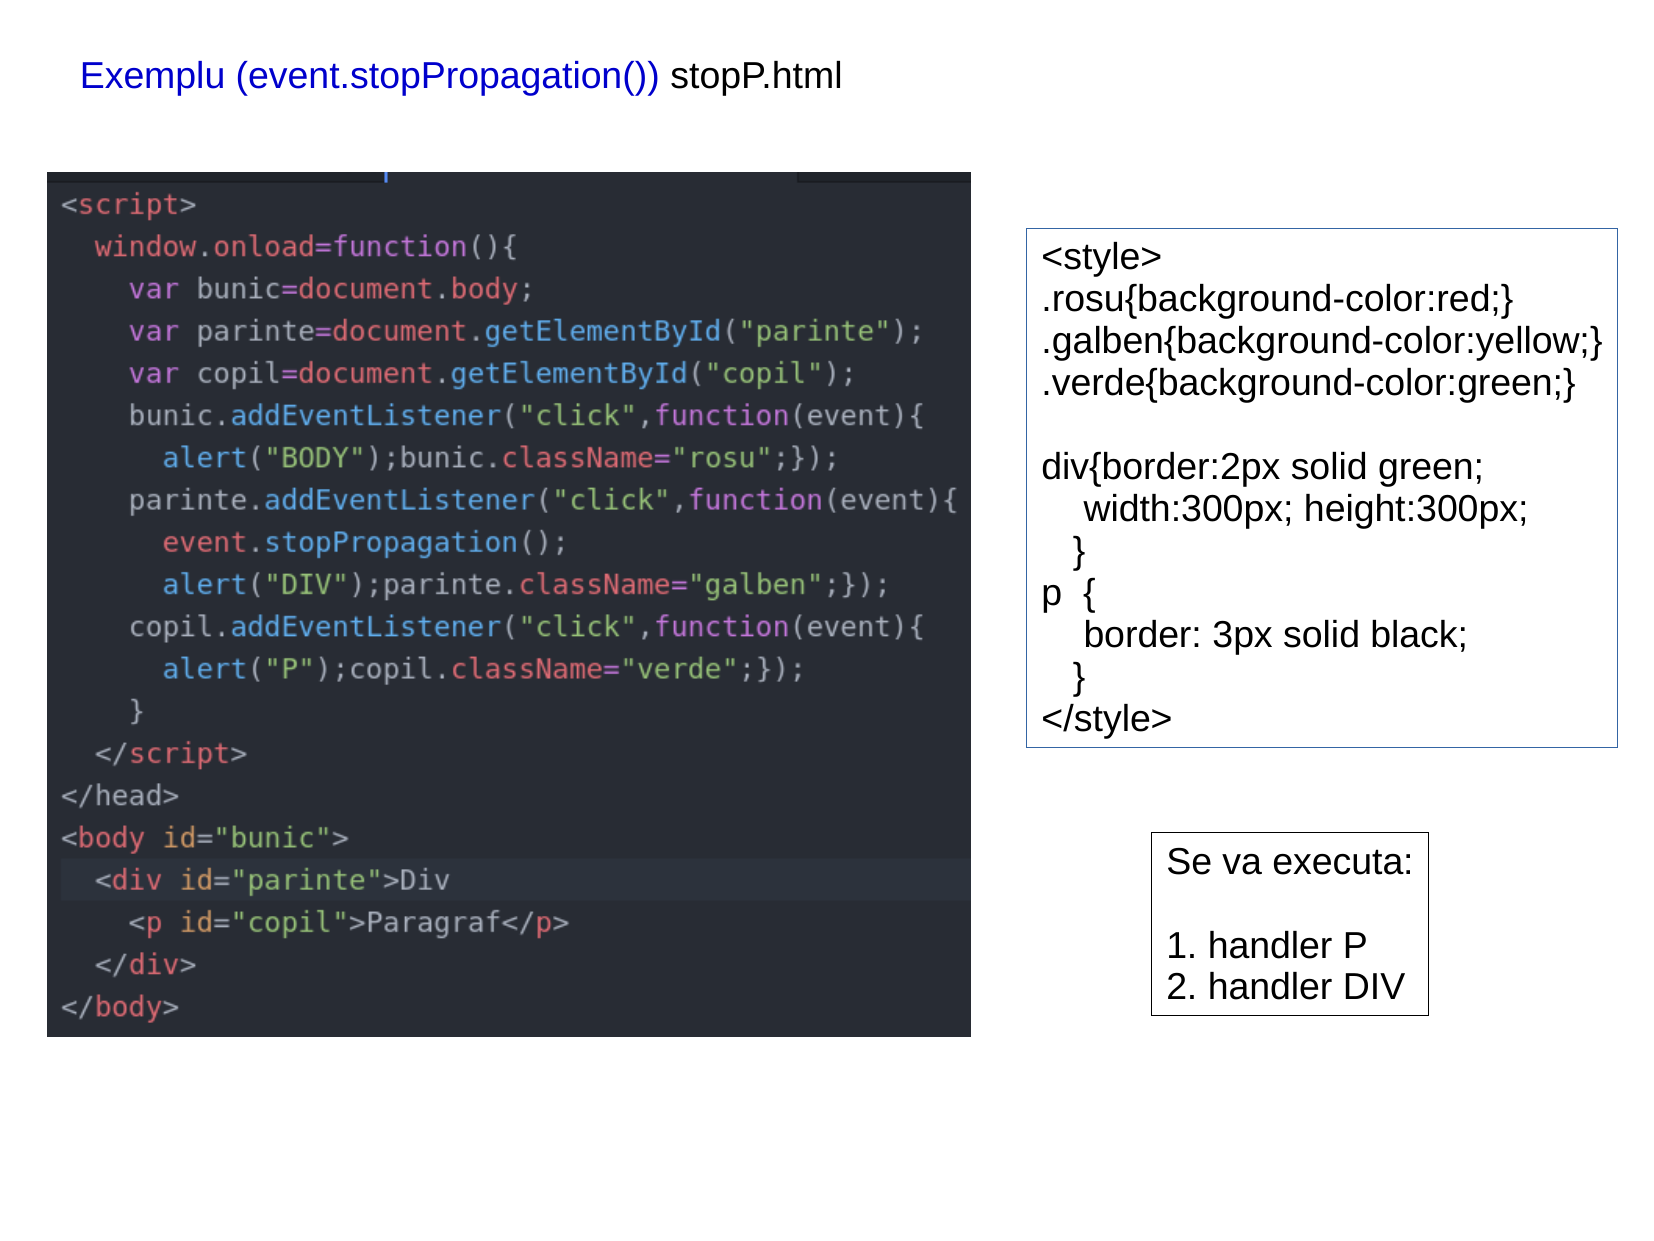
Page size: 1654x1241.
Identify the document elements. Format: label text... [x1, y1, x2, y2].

picture [47, 172, 971, 1037]
text_box Exemplu (event.stopPropagation()) stopP.html [64, 47, 863, 147]
text_box <style> .rosu{background-color:red;} .galben{background-color:yellow;} .verde{background-color:green;} div{border:2px solid green; width:300px; height:300px; } p { border: 3px solid black; } </style> [1026, 228, 1618, 748]
text_box Se va executa: 1. handler P 2. handler DIV [1151, 832, 1429, 1016]
